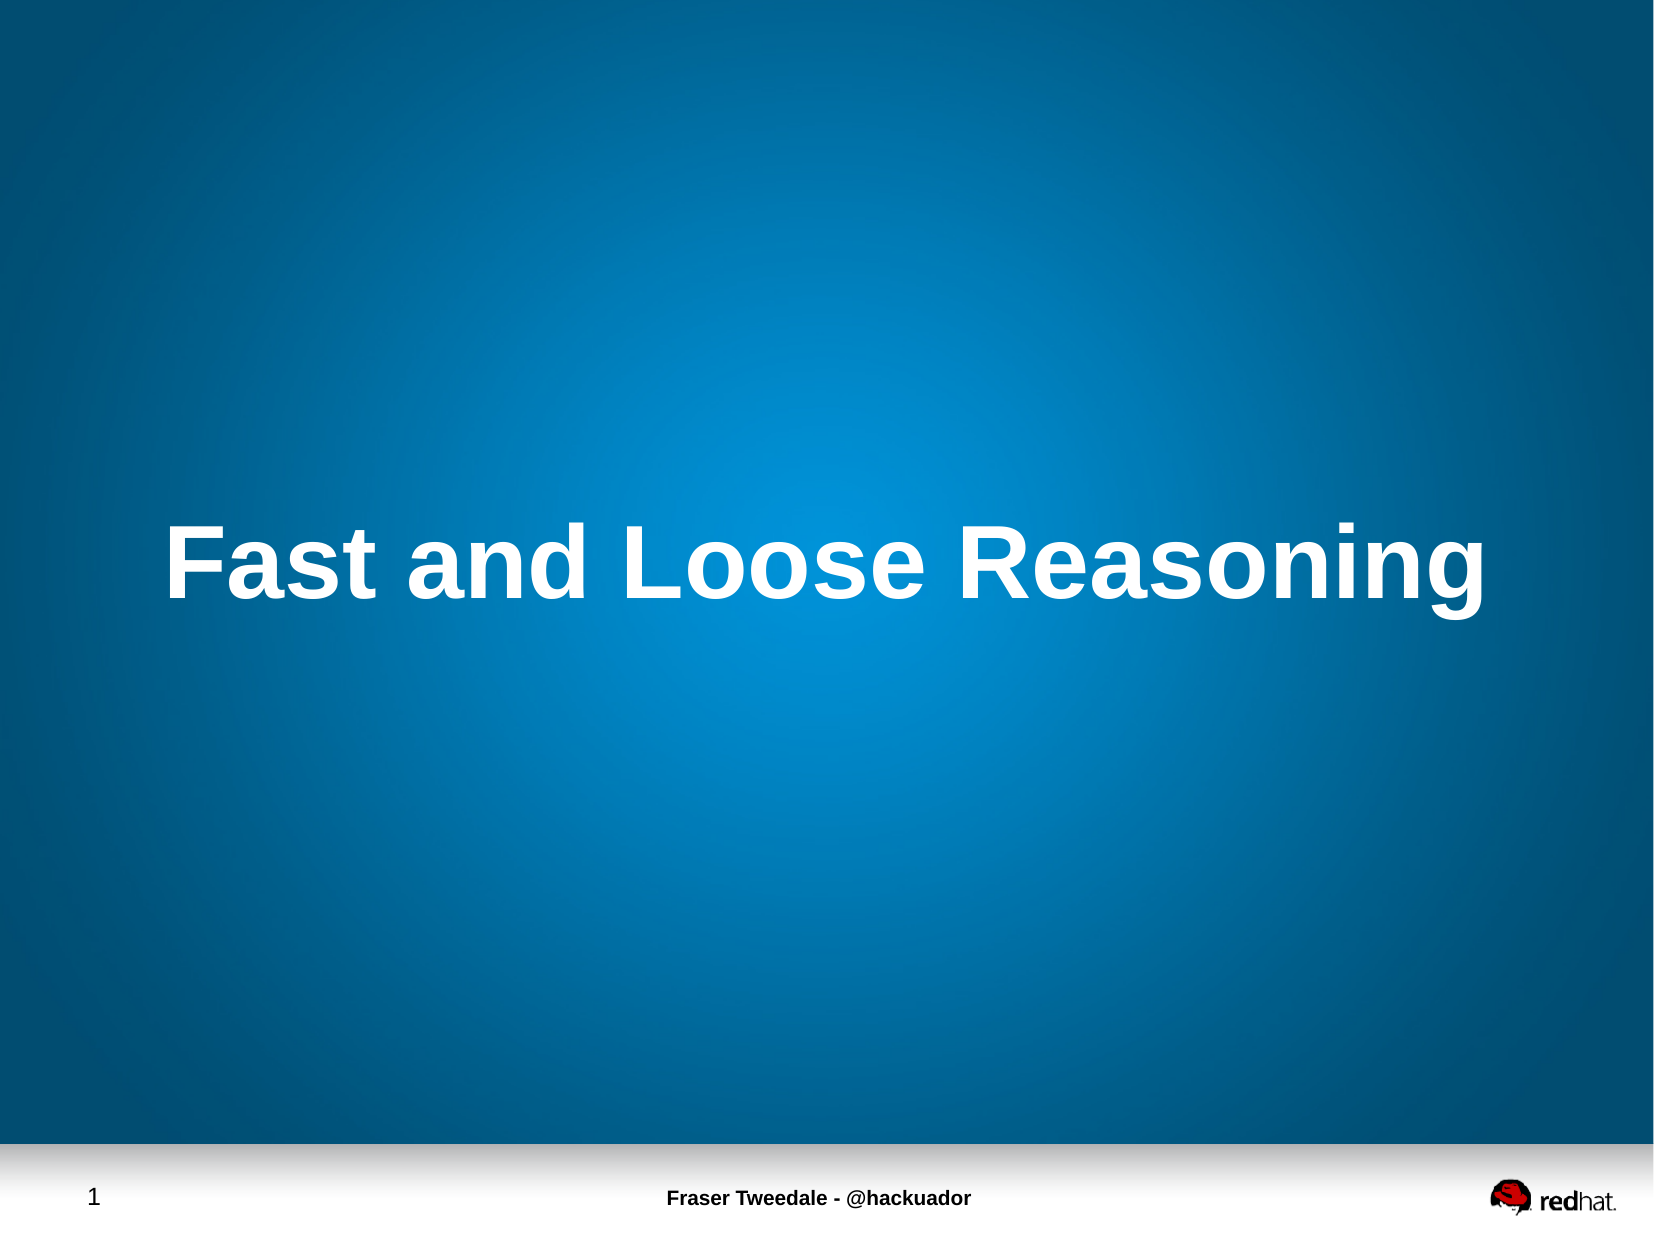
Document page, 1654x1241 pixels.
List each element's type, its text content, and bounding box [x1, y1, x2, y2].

picture [0, 1145, 1654, 1241]
title Fast and Loose Reasoning [82, 262, 1571, 862]
